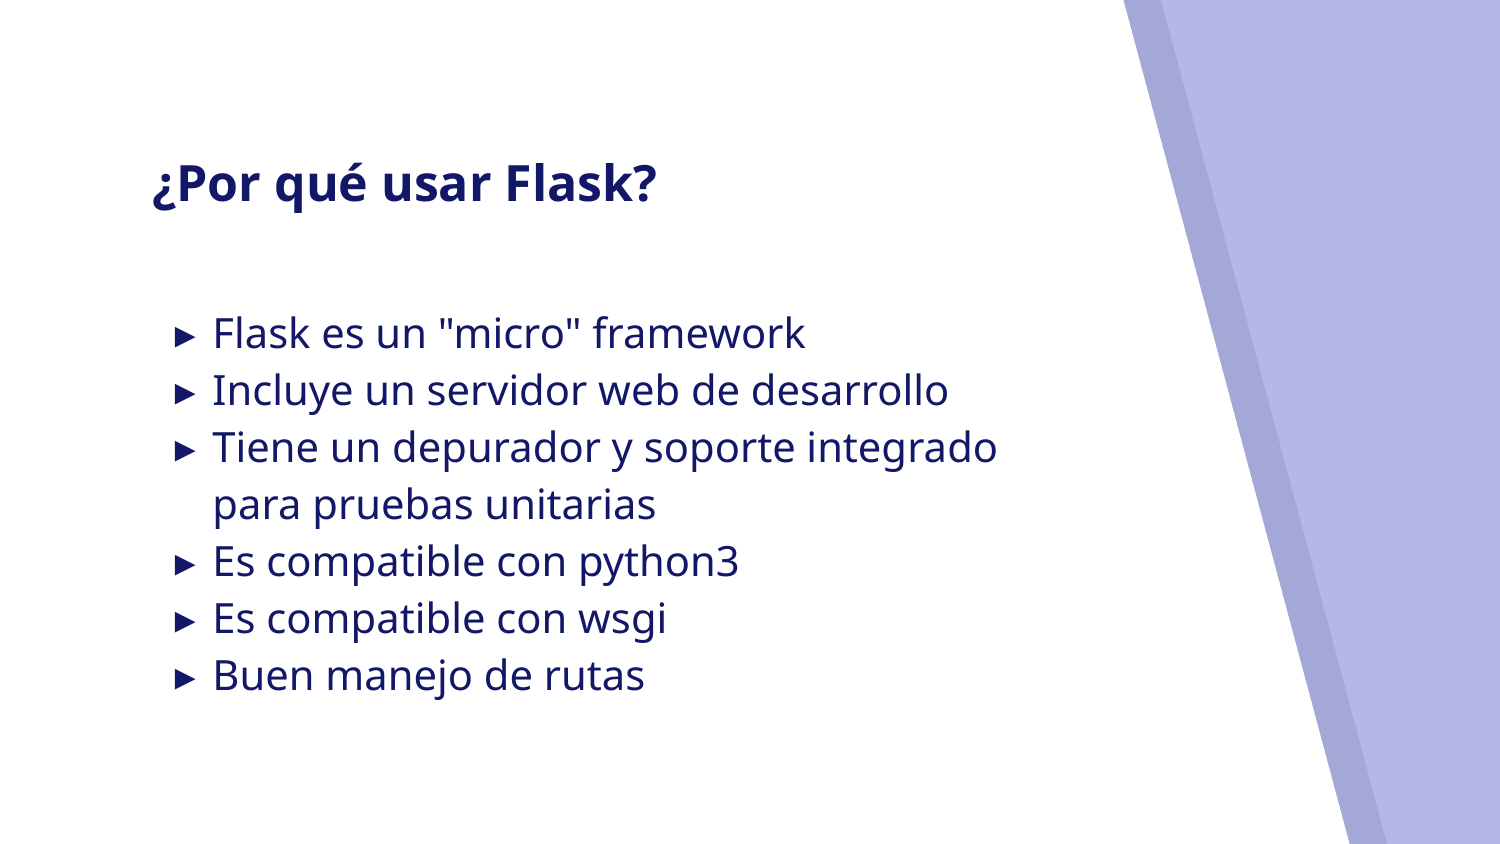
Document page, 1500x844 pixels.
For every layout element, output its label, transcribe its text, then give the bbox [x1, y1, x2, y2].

list Flask es un "micro" framework Incluye un servidor web de desarrollo Tiene un depurador y soporte integrado para pruebas unitarias Es compatible con python3 Es compatible con wsgi Buen manejo de rutas [137, 246, 1011, 684]
title ¿Por qué usar Flask? [137, 146, 1011, 227]
